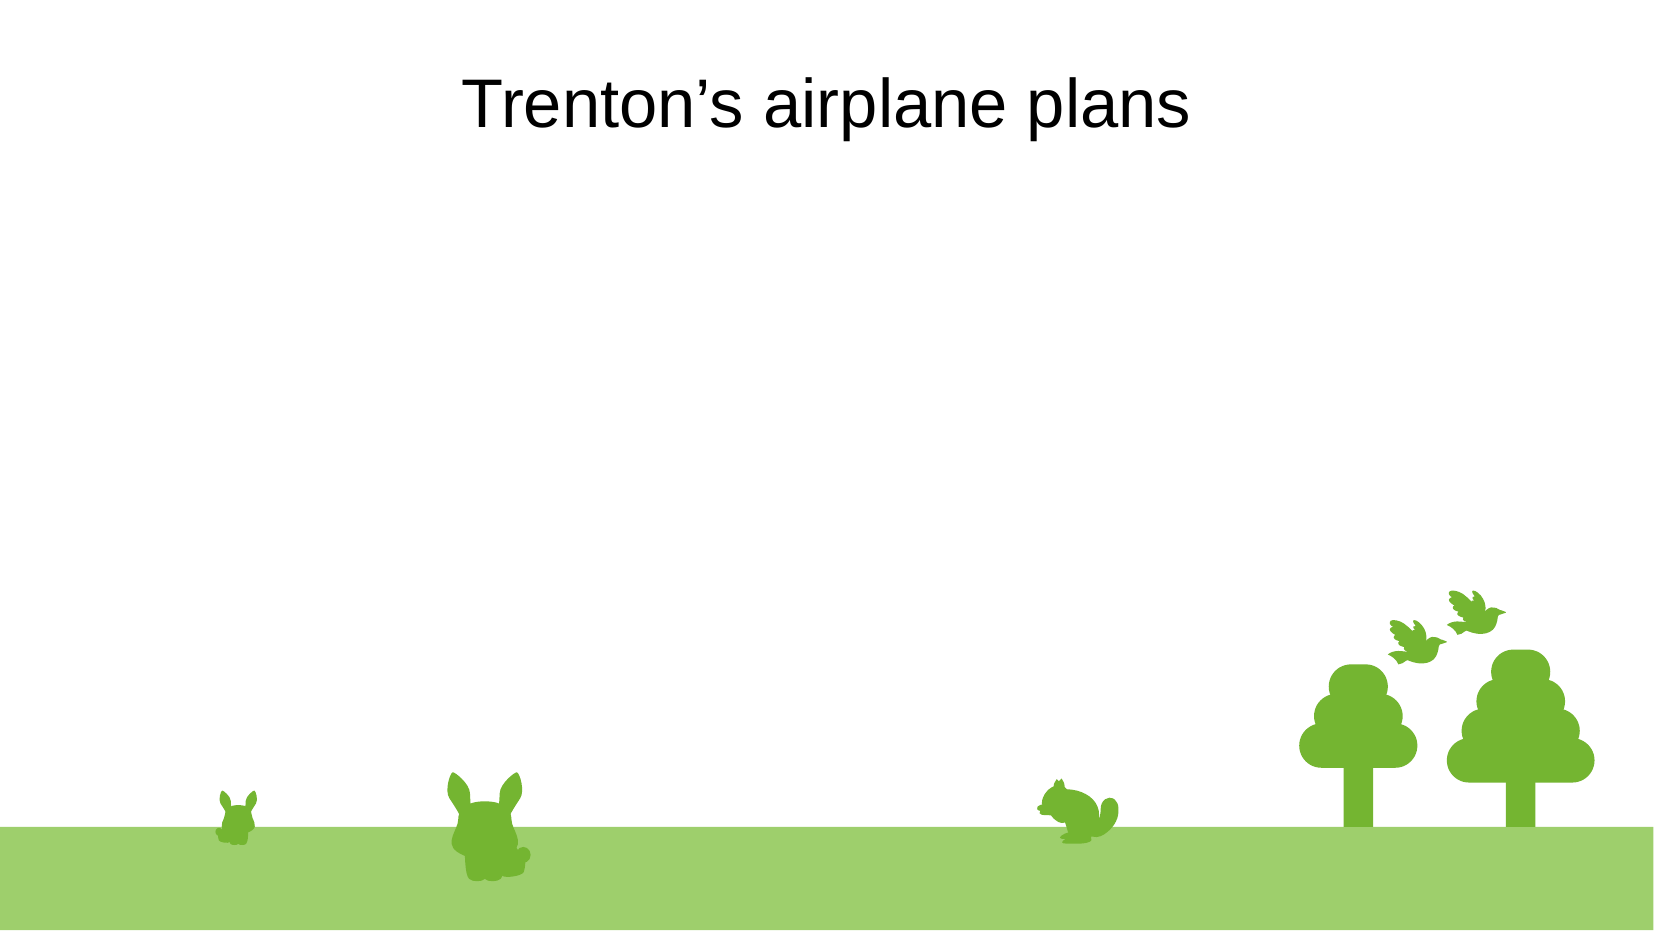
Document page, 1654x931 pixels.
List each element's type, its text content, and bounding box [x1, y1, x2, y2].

title Trenton’s airplane plans [88, 29, 1565, 178]
